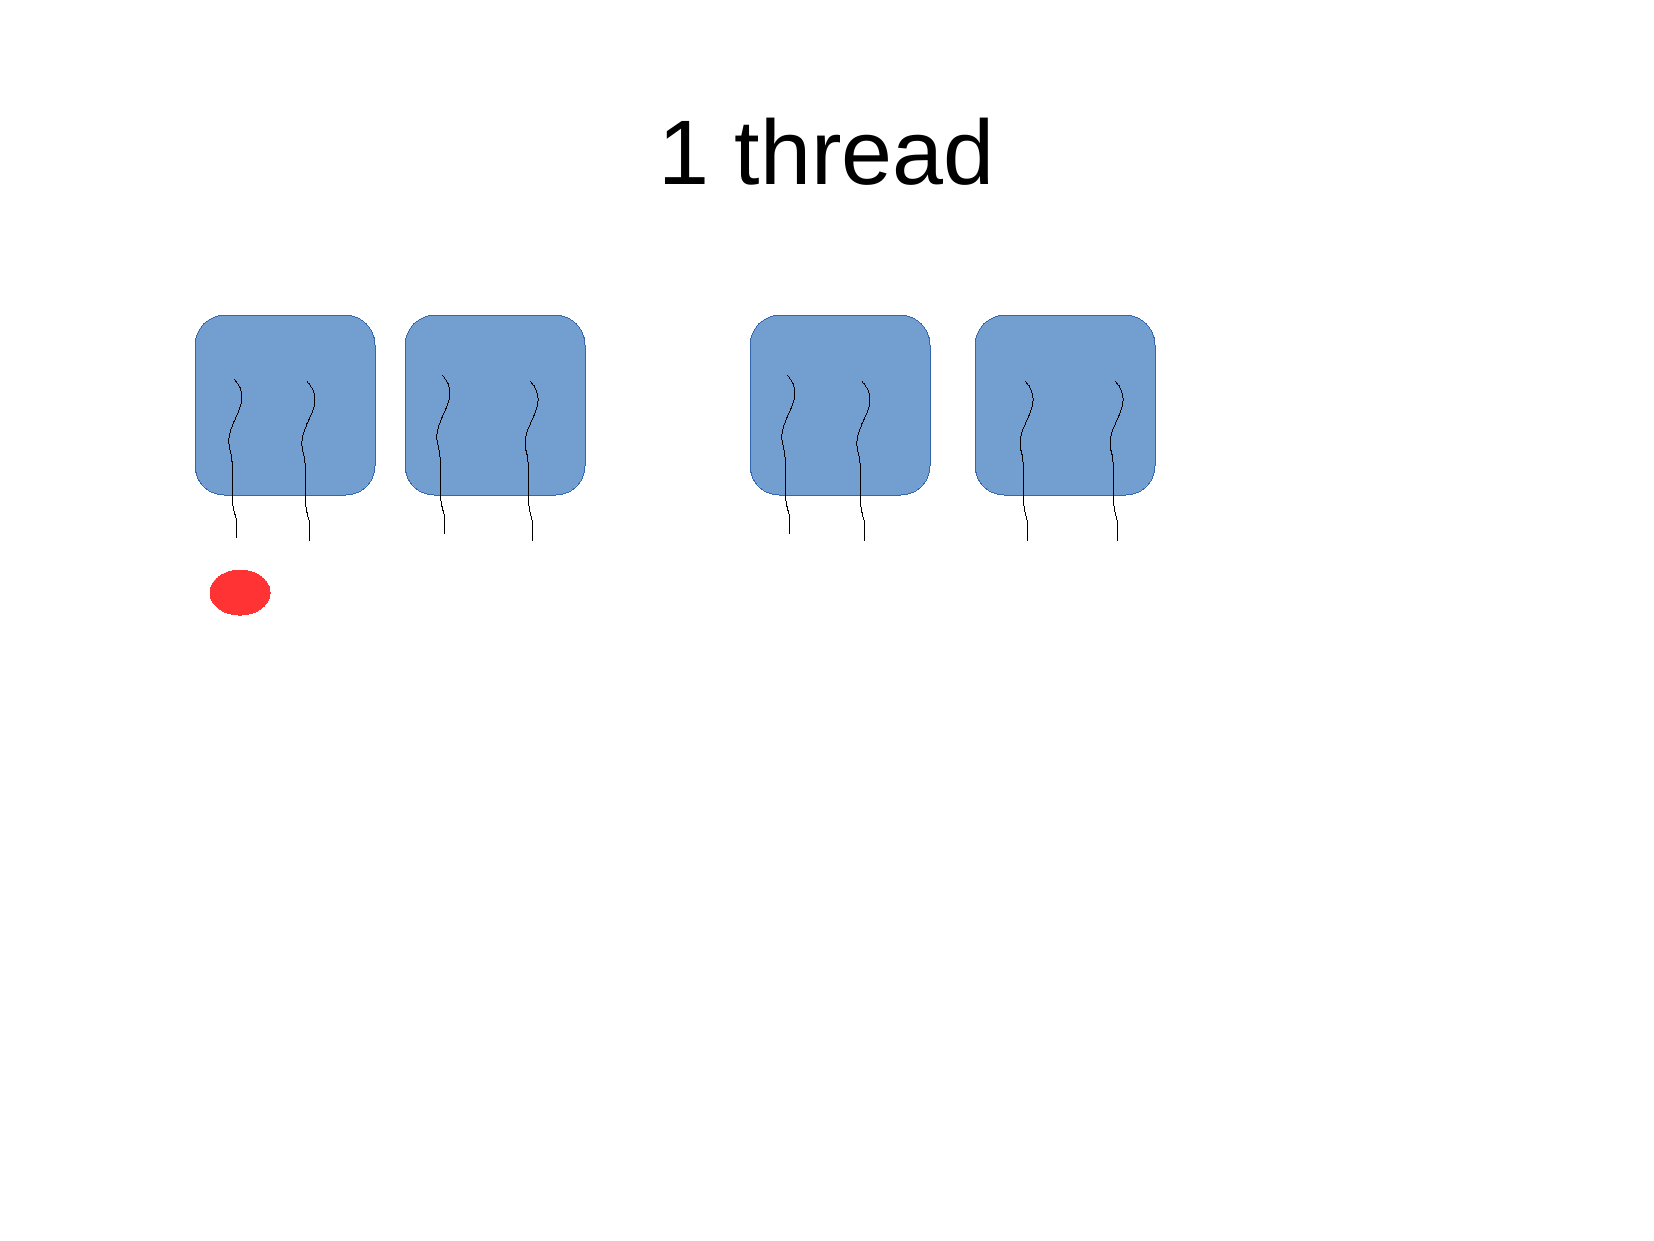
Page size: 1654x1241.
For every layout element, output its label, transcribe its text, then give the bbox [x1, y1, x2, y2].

text_box [975, 315, 1156, 496]
title 1 thread [82, 49, 1571, 257]
text_box [210, 570, 271, 616]
text_box [750, 315, 931, 496]
text_box [195, 315, 376, 496]
text_box [405, 315, 586, 496]
